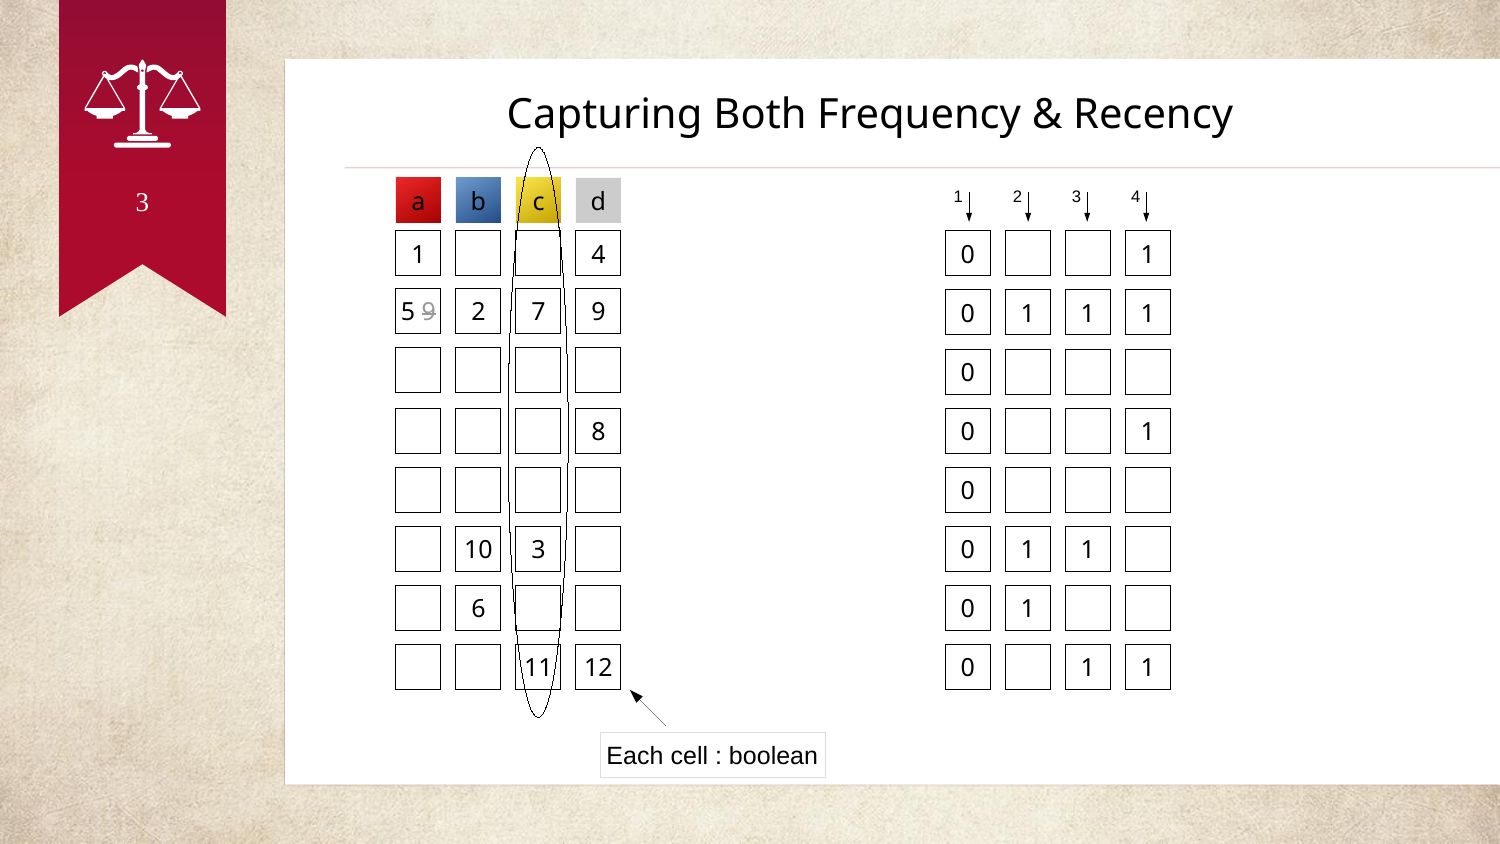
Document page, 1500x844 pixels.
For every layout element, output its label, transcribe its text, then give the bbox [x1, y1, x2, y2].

text_box [455, 644, 501, 690]
text_box 1 [1005, 585, 1051, 631]
text_box 1 [1005, 526, 1051, 572]
text_box c [552, 177, 561, 223]
text_box [395, 467, 441, 513]
text_box 11 [515, 644, 525, 690]
text_box 0 [945, 349, 991, 395]
text_box c [515, 177, 524, 223]
text_box 1 [395, 230, 441, 276]
text_box 4 [1113, 180, 1159, 214]
picture [0, 0, 1500, 844]
text_box 1 [1065, 526, 1111, 572]
text_box [575, 347, 621, 393]
text_box 11 [552, 644, 561, 690]
text_box [1125, 467, 1171, 513]
text_box 10 [455, 526, 501, 572]
text_box [1005, 644, 1051, 690]
text_box [395, 585, 441, 631]
text_box [455, 467, 501, 513]
text_box 6 [455, 585, 501, 631]
text_box 0 [945, 408, 991, 454]
text_box a [395, 177, 441, 223]
text_box Capturing Both Frequency & Recency [420, 75, 1321, 151]
text_box [455, 347, 501, 393]
text_box 1 [1125, 230, 1171, 276]
text_box 3 [1054, 180, 1100, 214]
text_box Each cell : boolean [600, 732, 826, 778]
text_box [1005, 408, 1051, 454]
text_box [455, 408, 501, 454]
text_box [508, 147, 569, 718]
text_box 2 [455, 288, 501, 334]
text_box 1 [1125, 644, 1171, 690]
text_box [1065, 585, 1111, 631]
text_box 5 9 [395, 288, 441, 334]
text_box 1 [1125, 408, 1171, 454]
text_box [455, 230, 501, 276]
text_box 1 [1125, 289, 1171, 335]
text_box 1 [1065, 644, 1111, 690]
text_box [1065, 349, 1111, 395]
text_box 0 [945, 526, 991, 572]
text_box [1005, 467, 1051, 513]
text_box [1125, 585, 1171, 631]
text_box [575, 526, 621, 572]
text_box 1 [1005, 289, 1051, 335]
text_box [395, 408, 441, 454]
text_box 8 [575, 408, 621, 454]
text_box 4 [575, 230, 621, 276]
text_box b [455, 177, 501, 223]
text_box 0 [945, 585, 991, 631]
text_box [575, 585, 621, 631]
text_box [1005, 230, 1051, 276]
text_box 2 [994, 180, 1040, 214]
text_box d [575, 177, 621, 223]
text_box [575, 467, 621, 513]
text_box [1125, 526, 1171, 572]
text_box <number> [58, 167, 226, 233]
text_box 0 [945, 289, 991, 335]
text_box 12 [575, 644, 621, 690]
text_box 1 [935, 180, 981, 214]
text_box 9 [575, 288, 621, 334]
text_box 0 [945, 230, 991, 276]
text_box [395, 526, 441, 572]
text_box 0 [945, 467, 991, 513]
text_box 0 [945, 644, 991, 690]
text_box [1065, 230, 1111, 276]
text_box [395, 644, 441, 690]
text_box [1065, 467, 1111, 513]
text_box [395, 347, 441, 393]
text_box 1 [1065, 289, 1111, 335]
text_box [1005, 349, 1051, 395]
text_box [1125, 349, 1171, 395]
text_box [1065, 408, 1111, 454]
